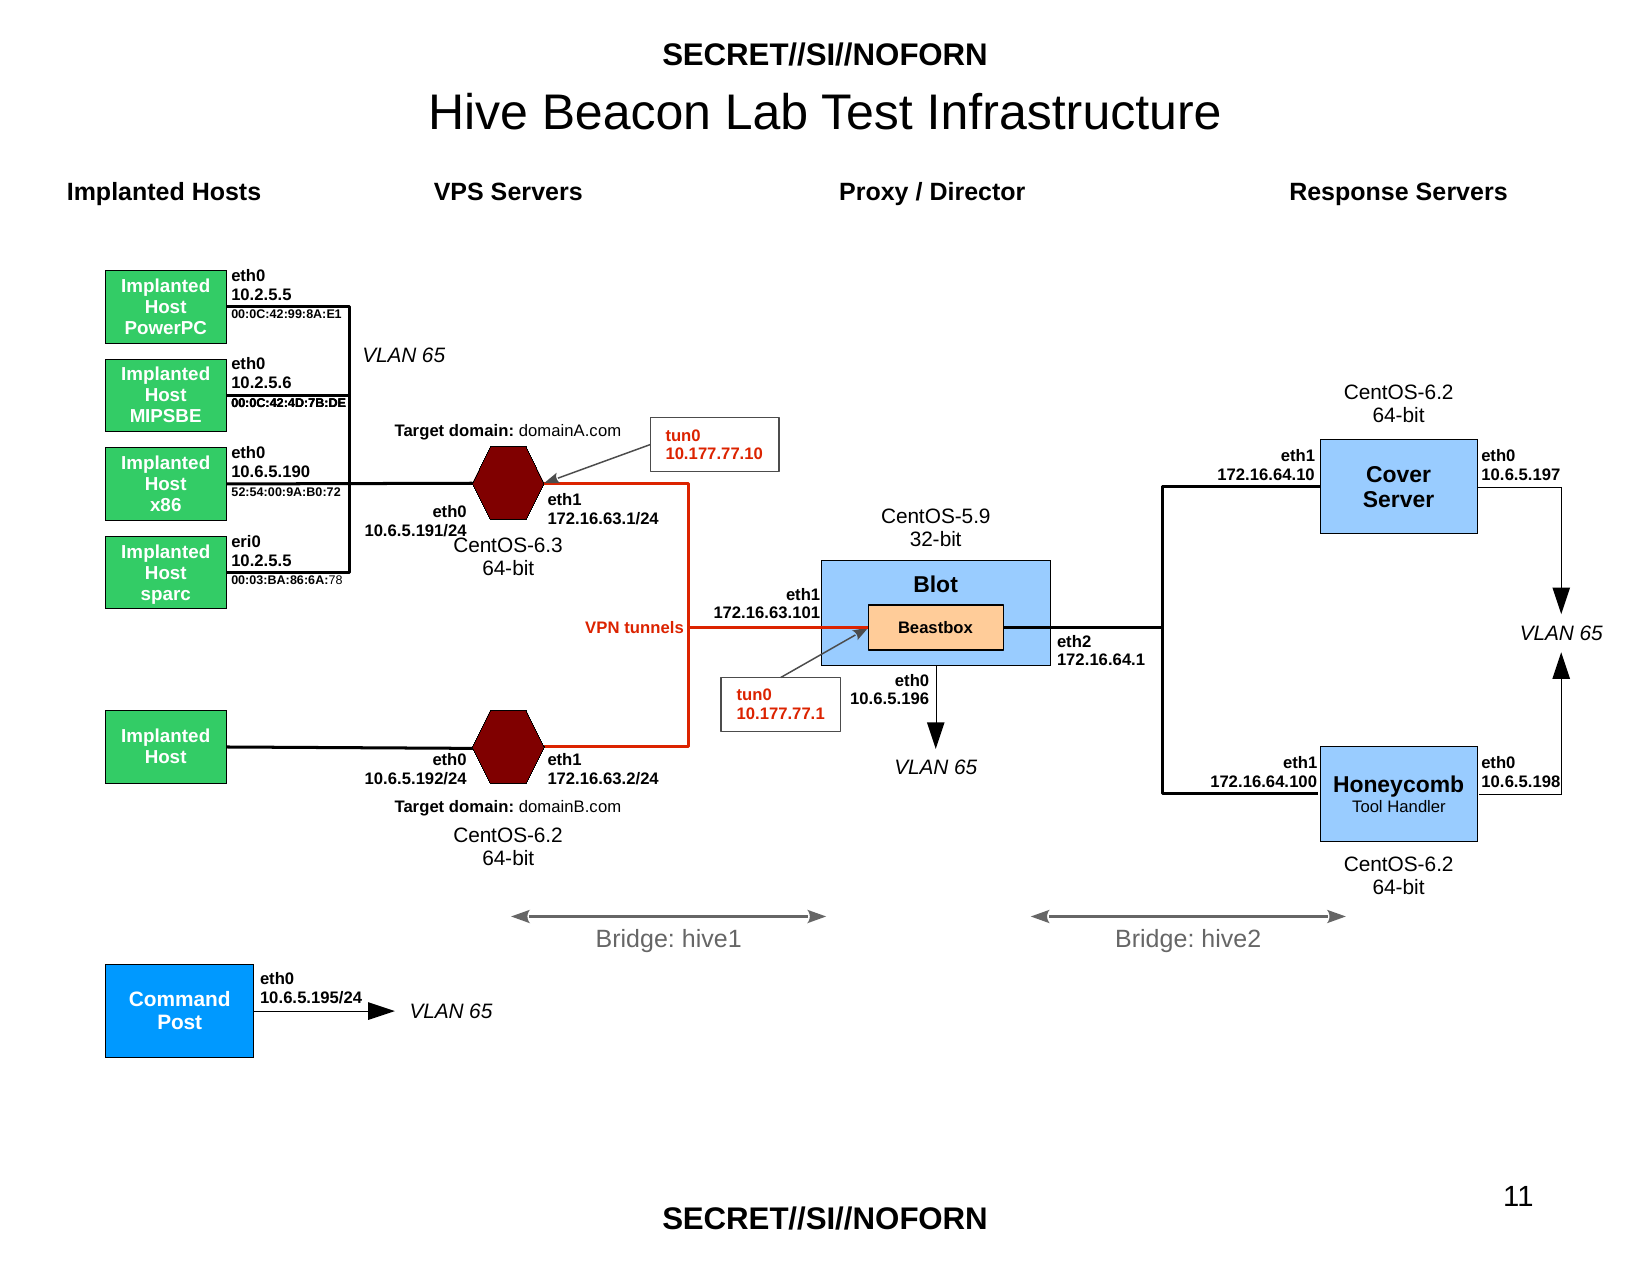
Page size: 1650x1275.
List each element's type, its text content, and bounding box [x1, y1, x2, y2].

title Hive Beacon Lab Test Infrastructure [116, 81, 1534, 143]
text_box eth0 10.6.5.195/24 [245, 962, 378, 1011]
text_box [473, 448, 544, 520]
text_box Bridge: hive1 [580, 916, 757, 960]
text_box VPN tunnels [570, 610, 687, 645]
text_box eth0 10.6.5.192/24 [349, 743, 482, 796]
text_box eth0 10.6.5.196 [835, 666, 936, 716]
text_box Honeycomb Tool Handler [1318, 764, 1479, 824]
text_box Blot [898, 564, 973, 605]
text_box CentOS-6.2 64-bit [438, 815, 578, 878]
text_box eth0 10.6.5.197 [1478, 488, 1561, 492]
text_box eth1 172.16.64.10 [1202, 438, 1330, 492]
text_box Proxy / Director [824, 169, 1048, 213]
text_box eth0 10.6.5.196 [937, 666, 945, 716]
text_box eth0 10.6.5.198 [1466, 745, 1561, 794]
text_box VPS Servers [418, 169, 598, 218]
text_box Response Servers [1274, 169, 1523, 213]
text_box eri0 10.2.5.5 [216, 524, 307, 566]
text_box eth0 10.6.5.191/24 [351, 494, 482, 548]
text_box Implanted Host MIPSBE [106, 356, 226, 435]
text_box SECRET//SI//NOFORN [647, 1194, 1003, 1244]
text_box CentOS-6.3 64-bit [438, 526, 578, 588]
text_box eth0 10.6.5.197 [1466, 438, 1576, 492]
text_box CentOS-6.2 64-bit [1329, 845, 1469, 907]
text_box eth1 172.16.63.101 [698, 577, 836, 626]
text_box eth2 172.16.64.1 [1042, 629, 1161, 677]
text_box [1320, 824, 1478, 842]
text_box Bridge: hive2 [1100, 917, 1277, 960]
text_box eth1 172.16.64.100 [1195, 745, 1333, 799]
text_box eth0 10.6.5.198 [1479, 745, 1576, 799]
text_box eth0 10.2.5.5 [216, 258, 307, 300]
text_box tun0 10.177.77.10 [650, 417, 779, 472]
text_box VLAN 65 [1505, 614, 1618, 653]
text_box Implanted Host x86 [106, 445, 226, 523]
text_box eth0 10.6.5.190 [216, 435, 326, 477]
text_box 00:0C:42:99:8A:E1 [216, 300, 357, 330]
text_box [1320, 439, 1478, 534]
text_box Target domain: domainA.com [379, 414, 637, 448]
text_box 00:0C:42:4D:7B:DE [216, 388, 361, 418]
text_box [105, 964, 254, 1058]
text_box eth1 172.16.63.1/24 [532, 483, 674, 536]
text_box Command Post [114, 980, 246, 1042]
text_box eth0 10.2.5.6 [216, 347, 307, 388]
text_box tun0 10.177.77.1 [721, 677, 841, 732]
text_box [1333, 746, 1478, 764]
text_box CentOS-5.9 32-bit [866, 497, 1006, 559]
text_box 52:54:00:9A:B0:72 [216, 477, 356, 507]
text_box Target domain: domainB.com [379, 790, 637, 824]
text_box VLAN 65 [394, 992, 508, 1031]
text_box [821, 560, 1051, 666]
text_box VLAN 65 [879, 748, 993, 787]
text_box 00:03:BA:86:6A:78 [216, 566, 357, 595]
text_box VLAN 65 [347, 336, 460, 375]
text_box [472, 710, 545, 784]
text_box CentOS-6.2 64-bit [1329, 373, 1469, 435]
text_box eth1 172.16.63.2/24 [532, 748, 674, 796]
text_box [821, 629, 855, 653]
text_box SECRET//SI//NOFORN [647, 29, 1003, 80]
text_box Implanted Host [106, 718, 226, 776]
text_box Implanted Hosts [52, 169, 280, 218]
text_box Cover Server [1348, 453, 1450, 520]
text_box Implanted Host PowerPC [106, 267, 226, 346]
text_box Implanted Host sparc [106, 533, 226, 612]
text_box [105, 710, 227, 784]
text_box Beastbox [883, 610, 989, 645]
